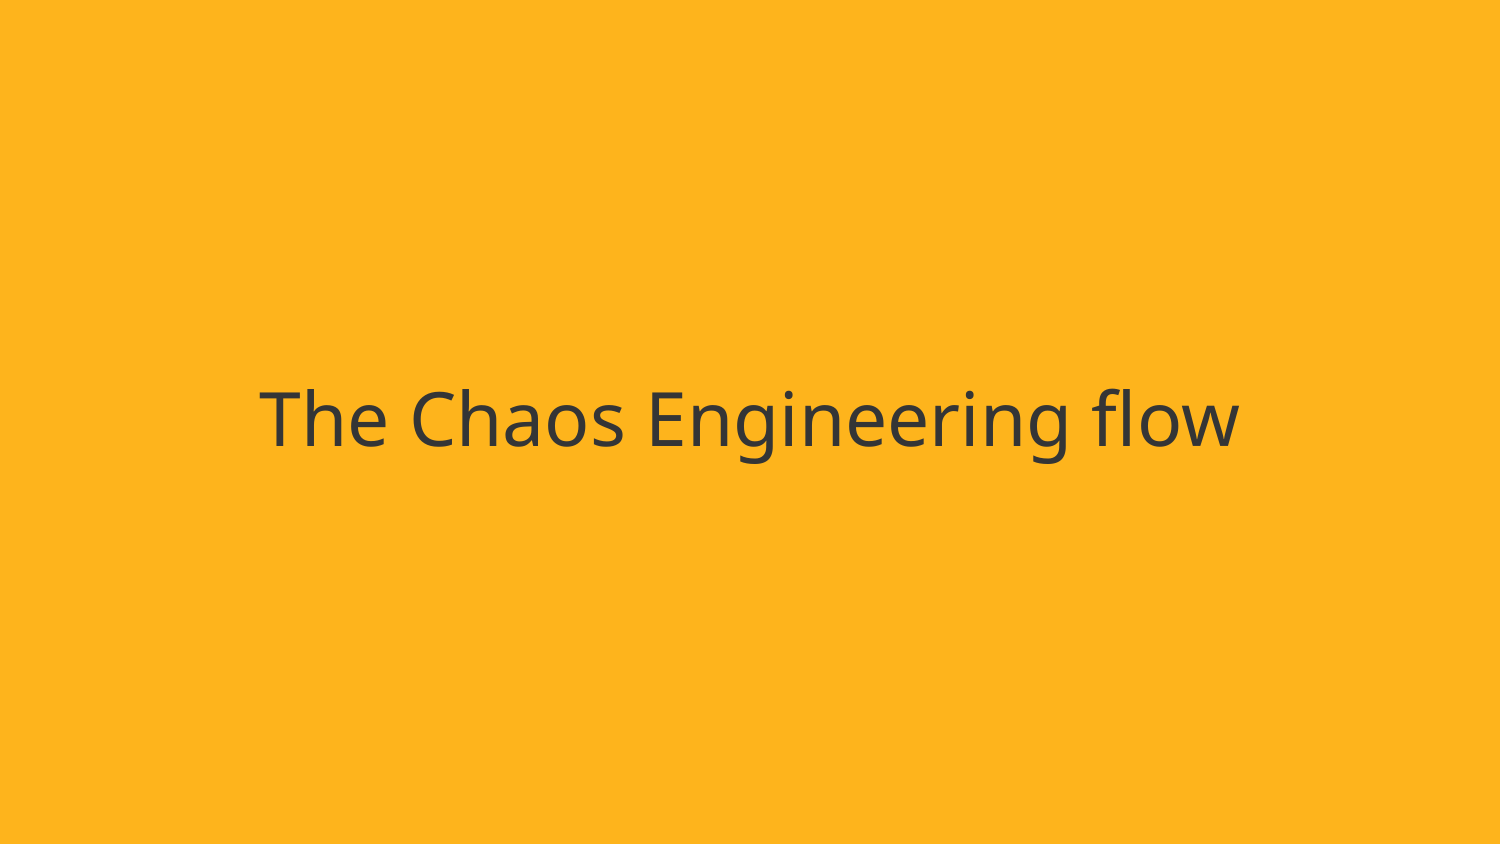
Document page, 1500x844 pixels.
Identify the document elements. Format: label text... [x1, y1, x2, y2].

title The Chaos Engineering flow [51, 355, 1449, 488]
